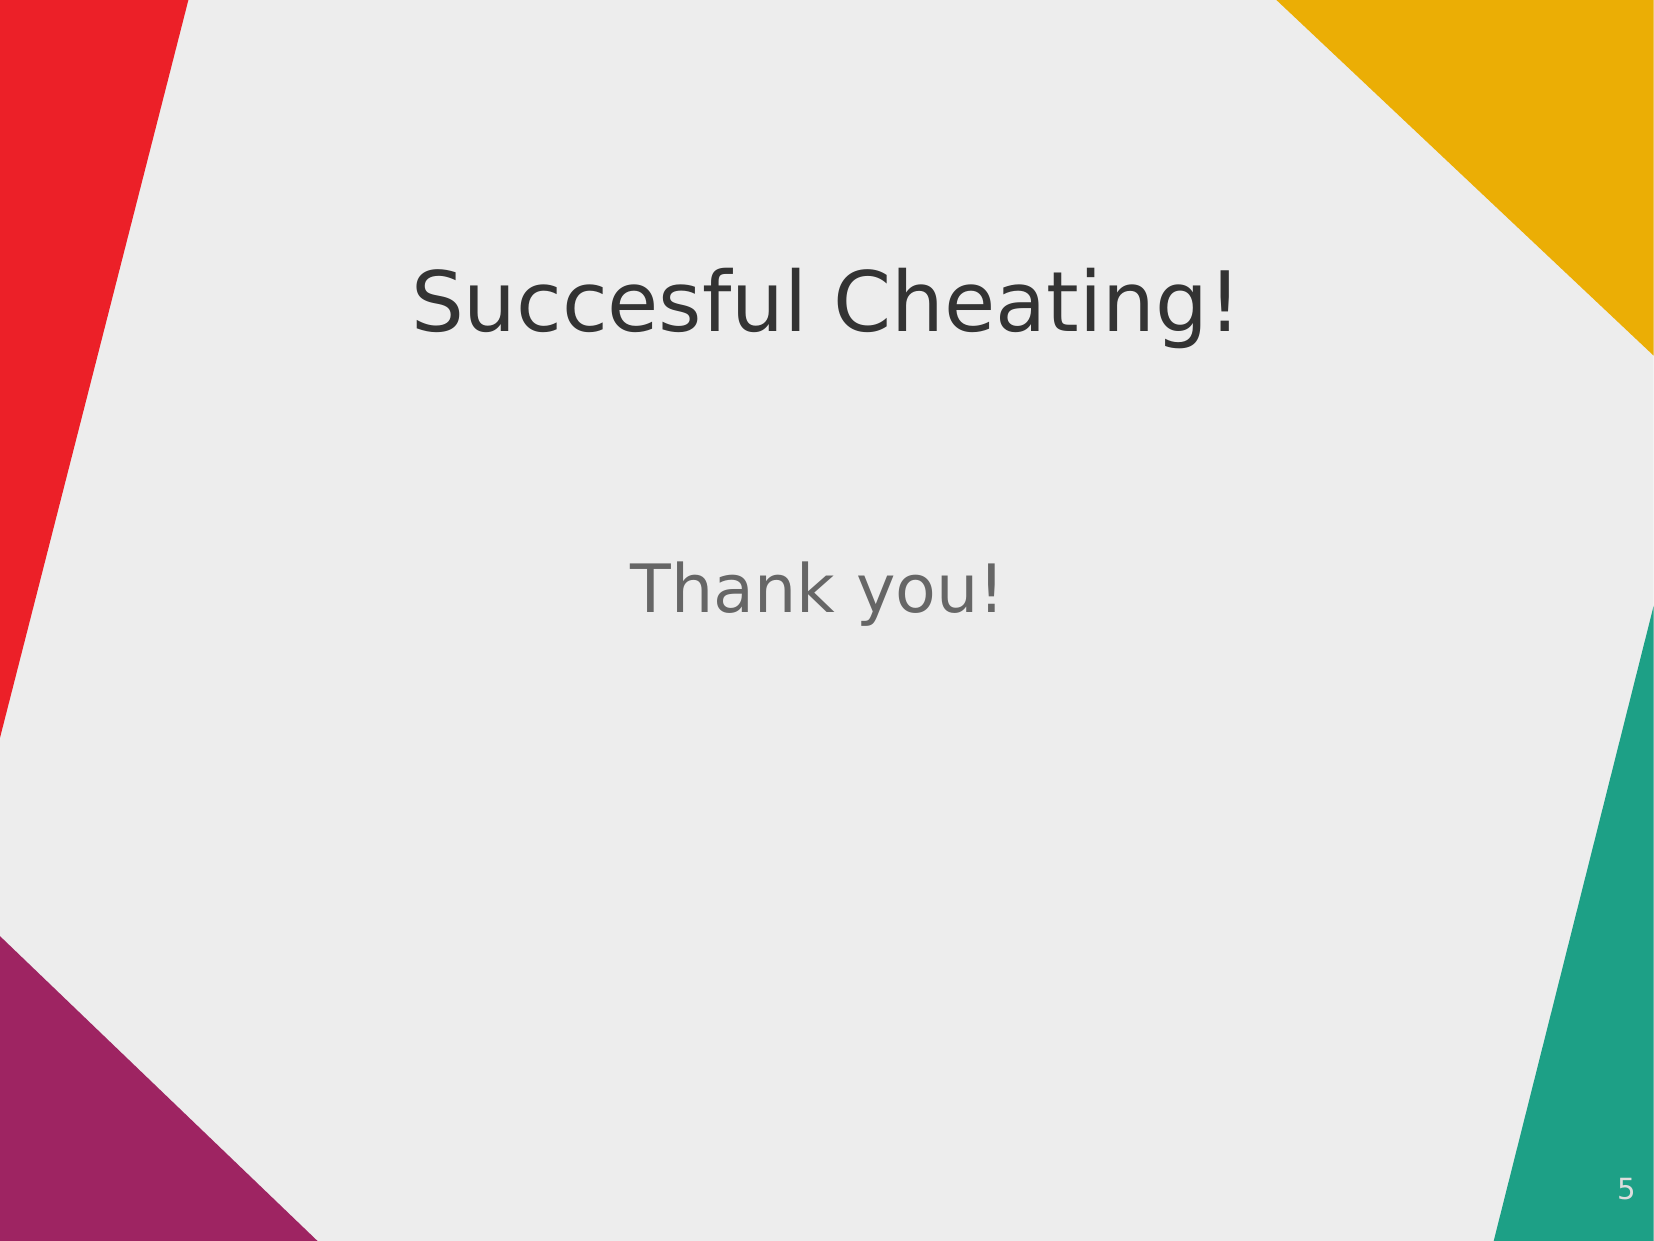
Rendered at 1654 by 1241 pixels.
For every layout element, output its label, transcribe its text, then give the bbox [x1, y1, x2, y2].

list Thank you! [70, 550, 1495, 815]
title Succesful Cheating! [114, 204, 1539, 402]
